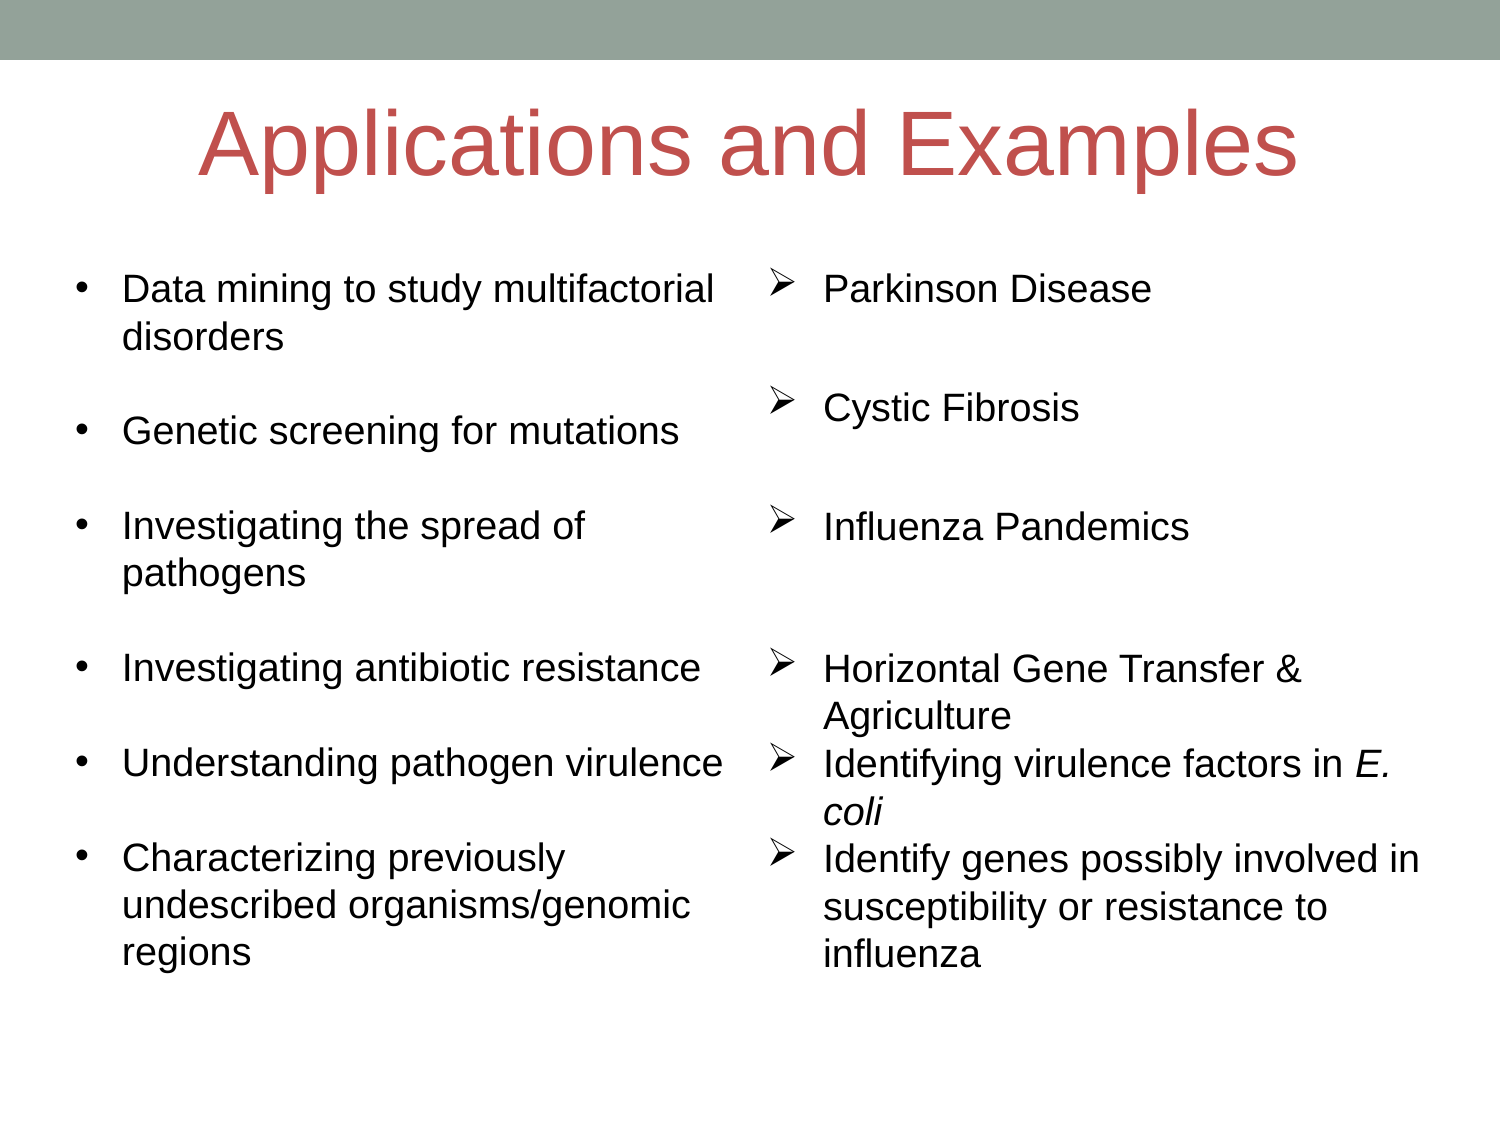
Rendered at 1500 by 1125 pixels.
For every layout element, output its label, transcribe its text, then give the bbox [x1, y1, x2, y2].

title Applications and Examples [75, 44, 1425, 233]
list Parkinson Disease Cystic Fibrosis Influenza Pandemics Horizontal Gene Transfer & Agriculture Identifying virulence factors in E. coli Identify genes possibly involved in susceptibility or resistance to influenza [766, 263, 1426, 1068]
list Data mining to study multifactorial disorders Genetic screening for mutations Investigating the spread of pathogens Investigating antibiotic resistance Understanding pathogen virulence Characterizing previously undescribed organisms/genomic regions [75, 263, 734, 1068]
